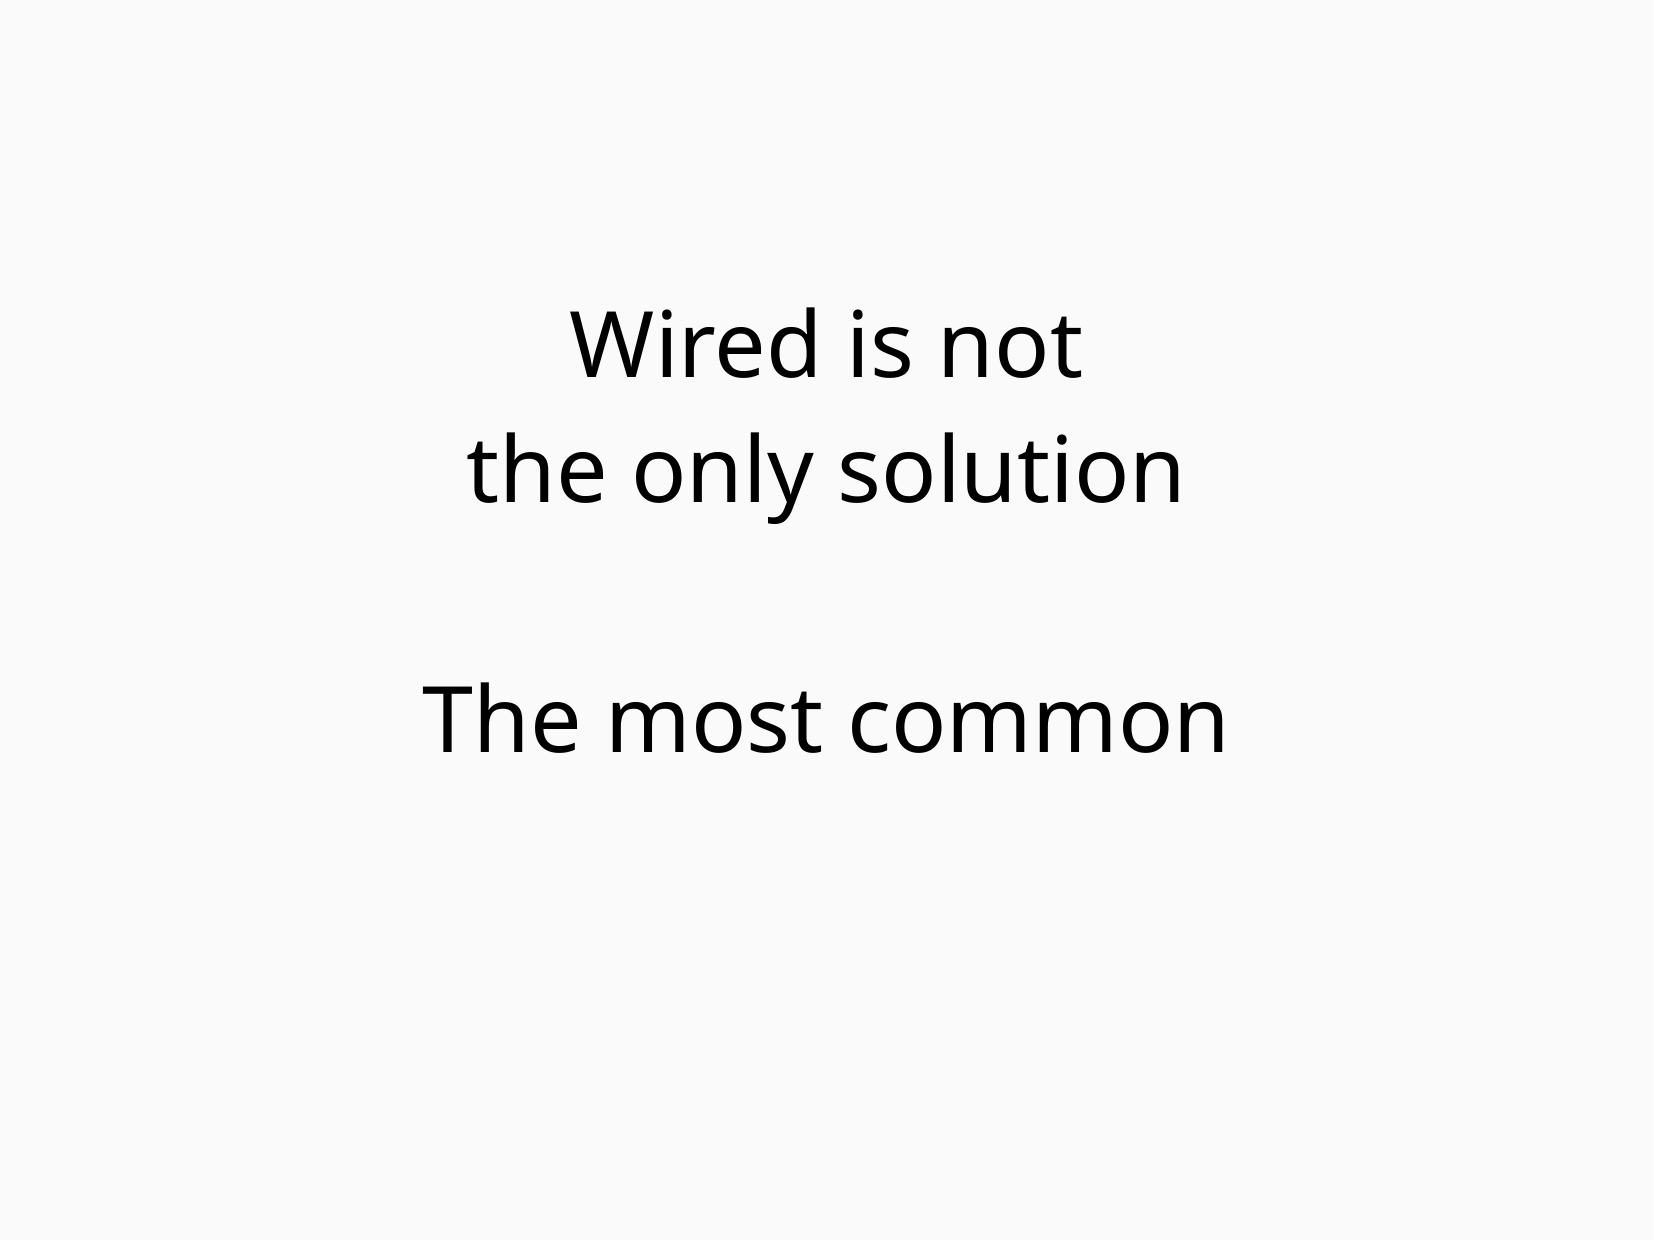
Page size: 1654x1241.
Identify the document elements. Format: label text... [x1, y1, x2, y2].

subtitle Wired is not the only solution The most common [82, 49, 1571, 1010]
